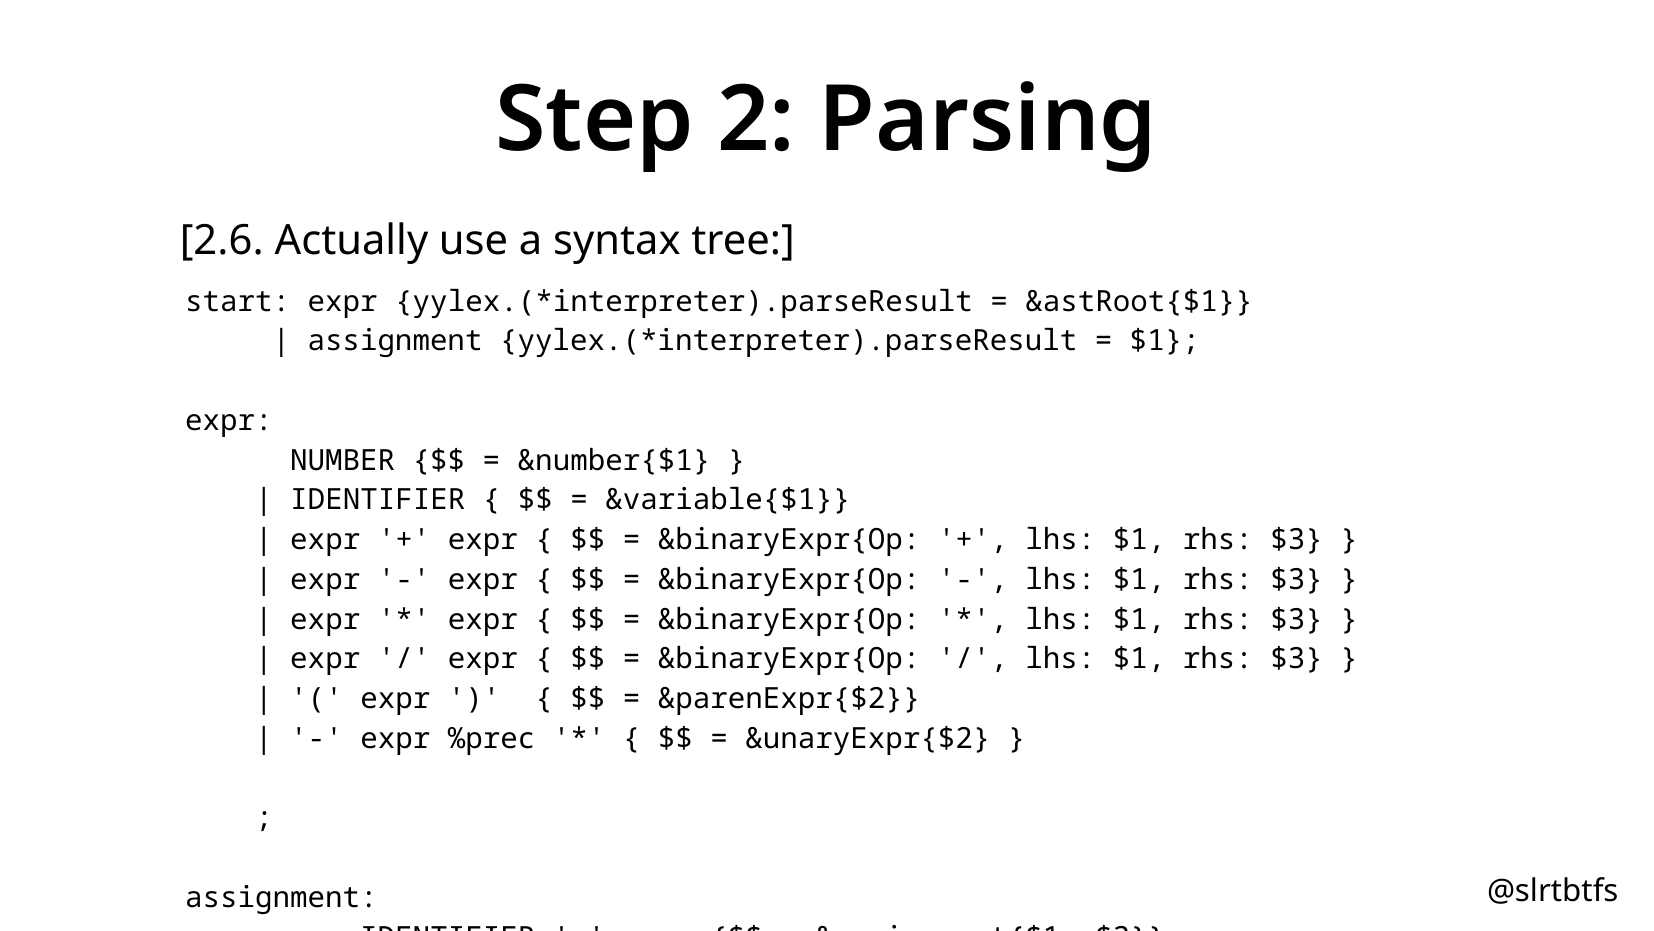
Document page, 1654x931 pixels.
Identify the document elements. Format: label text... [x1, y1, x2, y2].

title Step 2: Parsing [82, 37, 1571, 193]
text_box [2.6. Actually use a syntax tree:] [165, 202, 761, 271]
text_box start: expr {yylex.(*interpreter).parseResult = &astRoot{$1}} | assignment {yylex.(*interpreter).parseResult = $1}; expr: NUMBER {$$ = &number{$1} } | IDENTIFIER { $$ = &variable{$1}} | expr '+' expr { $$ = &binaryExpr{Op: '+', lhs: $1, rhs: $3} } | expr '-' expr { $$ = &binaryExpr{Op: '-', lhs: $1, rhs: $3} } | expr '*' expr { $$ = &binaryExpr{Op: '*', lhs: $1, rhs: $3} } | expr '/' expr { $$ = &binaryExpr{Op: '/', lhs: $1, rhs: $3} } | '(' expr ')' { $$ = &parenExpr{$2}} | '-' expr %prec '*' { $$ = &unaryExpr{$2} } ; assignment: IDENTIFIER '=' expr {$$ = &assignment{$1, $3}}; [170, 272, 1386, 912]
